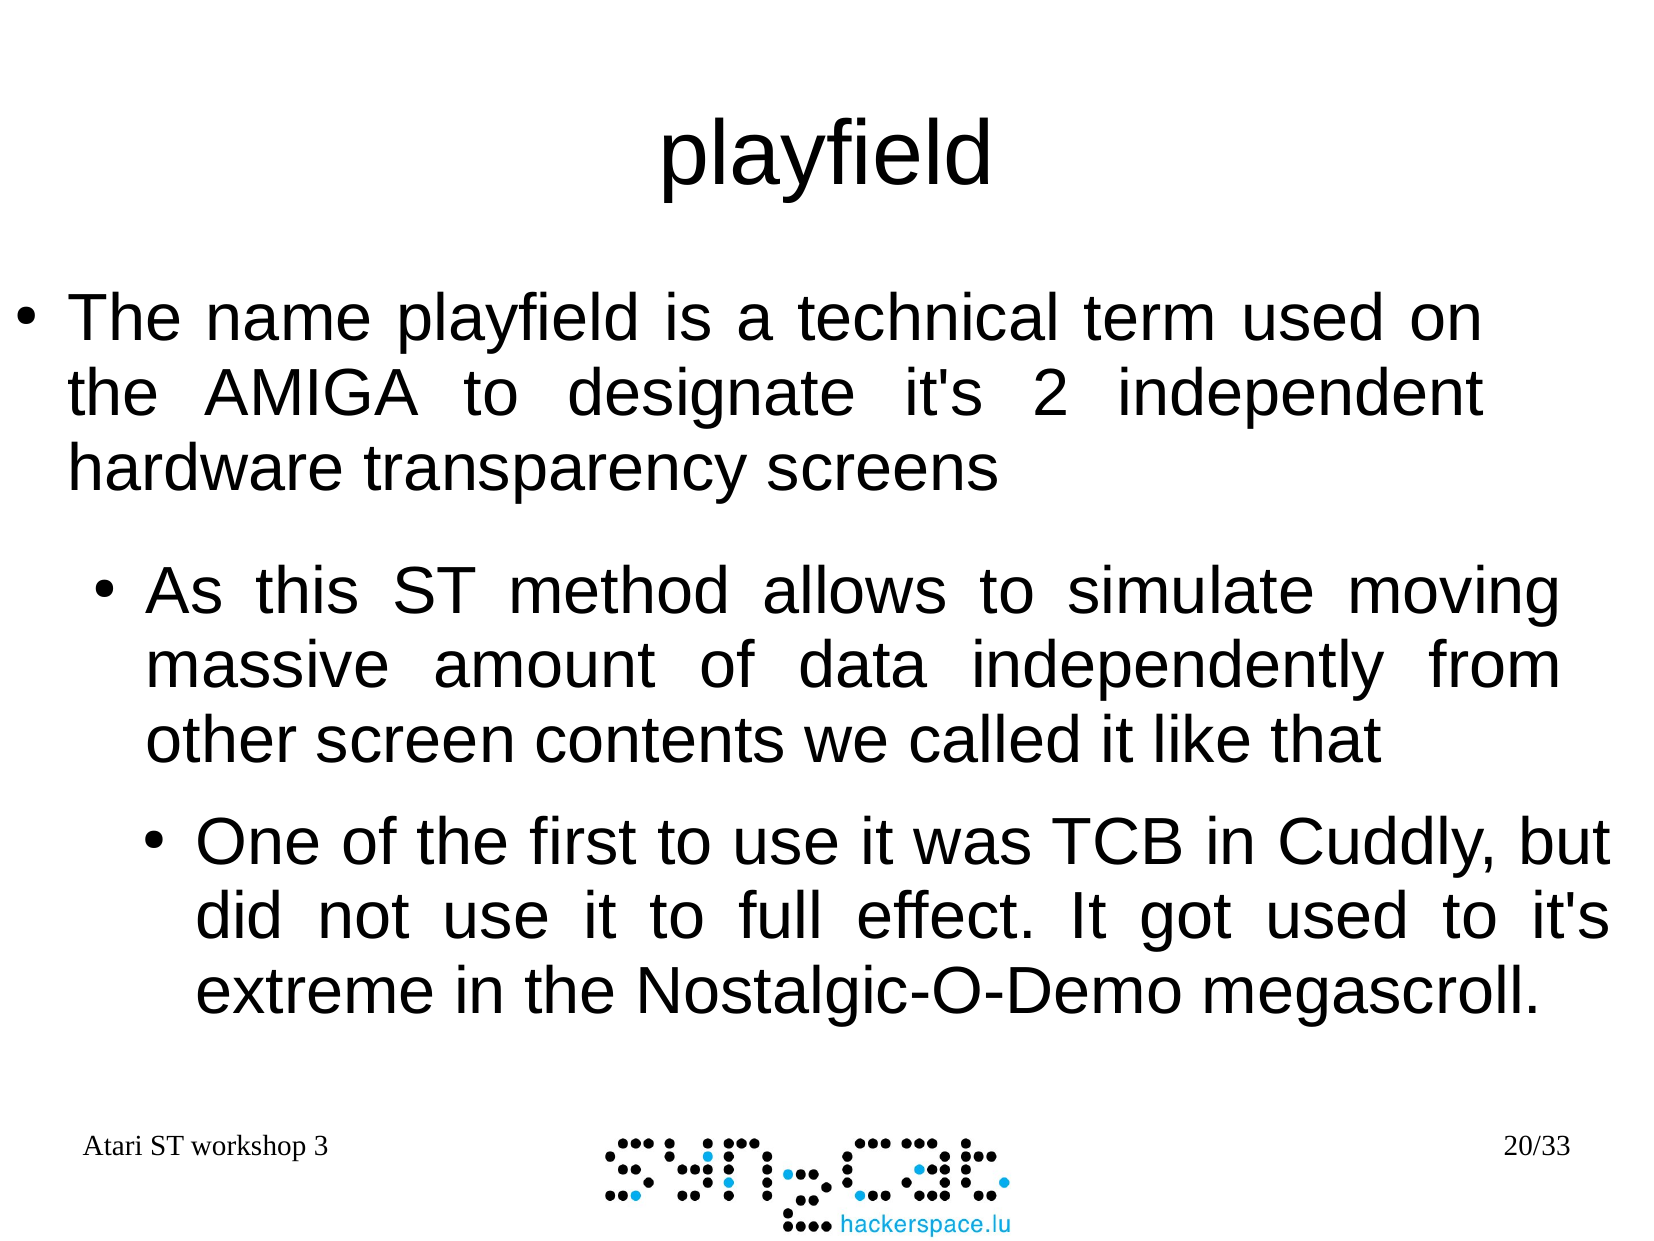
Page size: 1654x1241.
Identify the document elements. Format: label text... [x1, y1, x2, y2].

list The name playfield is a technical term used on the AMIGA to designate it's 2 independent hardware transparency screens [0, 280, 1485, 516]
list As this ST method allows to simulate moving massive amount of data independently from other screen contents we called it like that [75, 552, 1564, 901]
list One of the first to use it was TCB in Cuddly, but did not use it to full effect. It got used to it's extreme in the Nostalgic-O-Demo megascroll. [124, 803, 1613, 1163]
picture [600, 1163, 1025, 1241]
title playfield [82, 49, 1571, 257]
